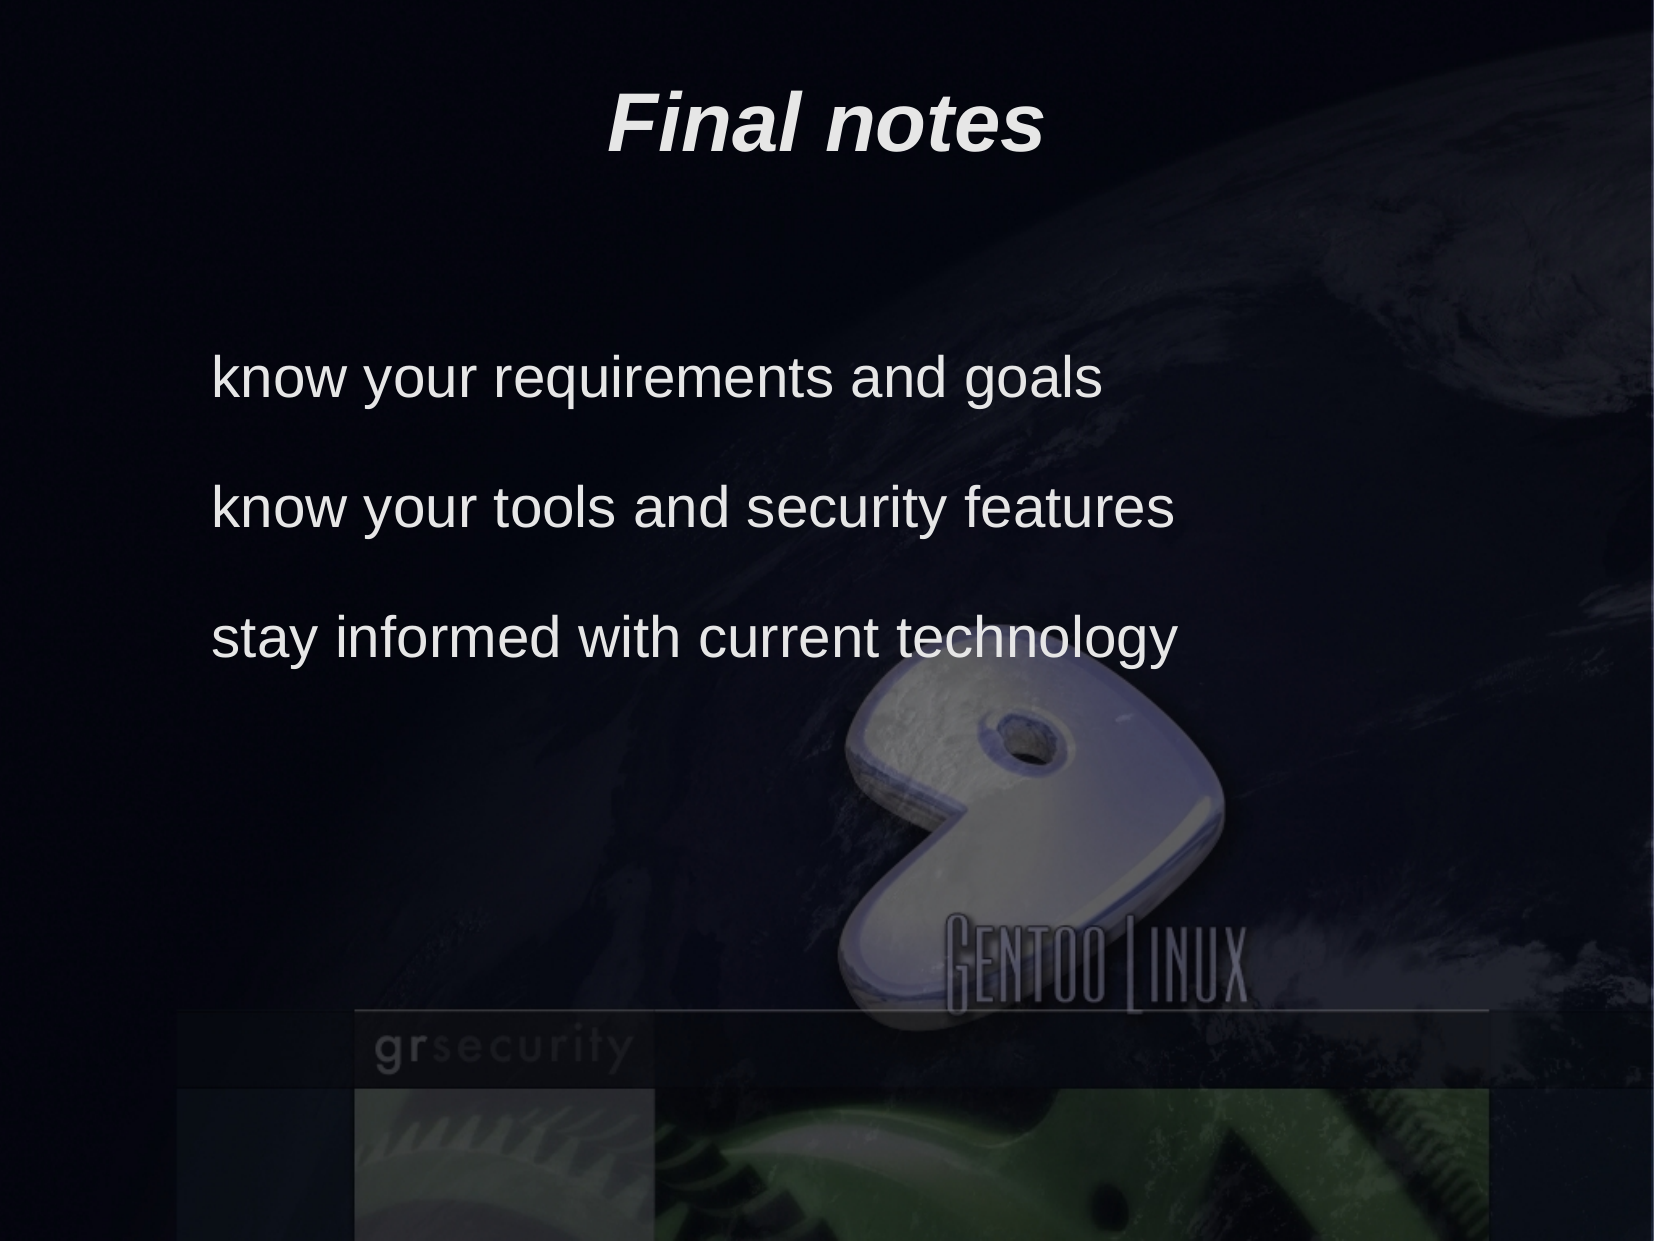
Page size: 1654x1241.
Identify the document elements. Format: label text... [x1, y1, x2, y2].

picture [0, 0, 1654, 1241]
list know your requirements and goals know your tools and security features stay informed with current technology [152, 344, 1534, 1127]
title Final notes [121, 19, 1534, 227]
